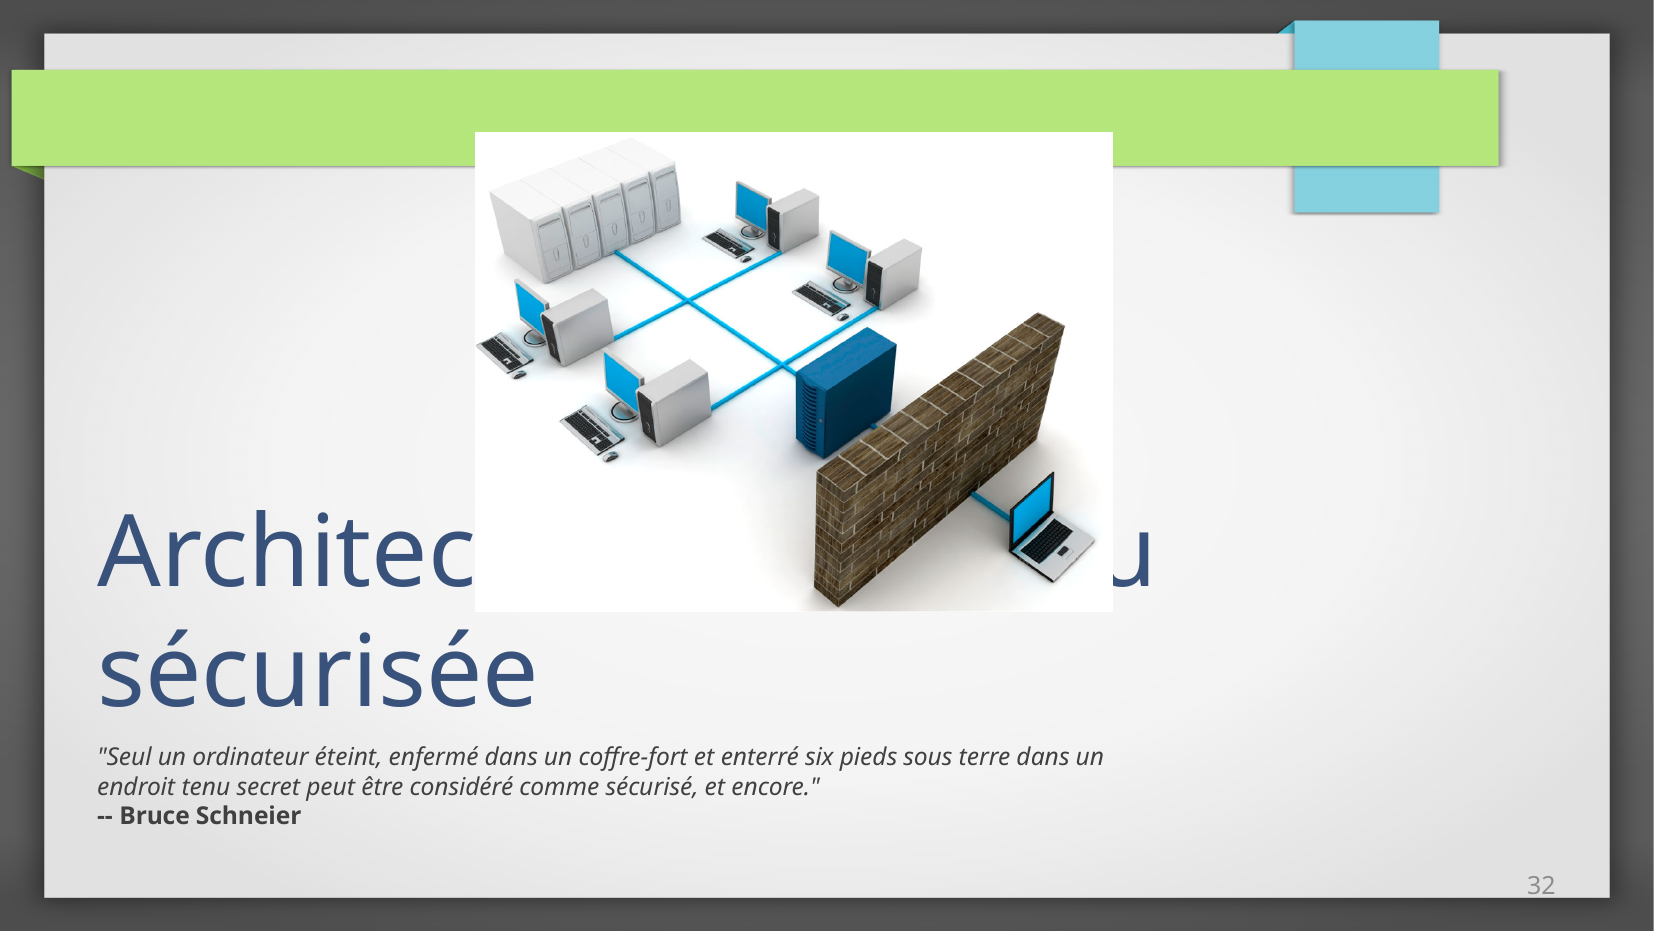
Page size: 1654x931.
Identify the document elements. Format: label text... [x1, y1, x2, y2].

text_box Architecture de réseau sécurisée [82, 351, 1565, 734]
text_box <numéro> [1184, 862, 1571, 912]
picture [0, 0, 1654, 931]
text_box "Seul un ordinateur éteint, enfermé dans un coffre-fort et enterré six pieds sous terre dans un endroit tenu secret peut être considéré comme sécurisé, et encore." -- Bruce Schneier [82, 733, 1199, 837]
